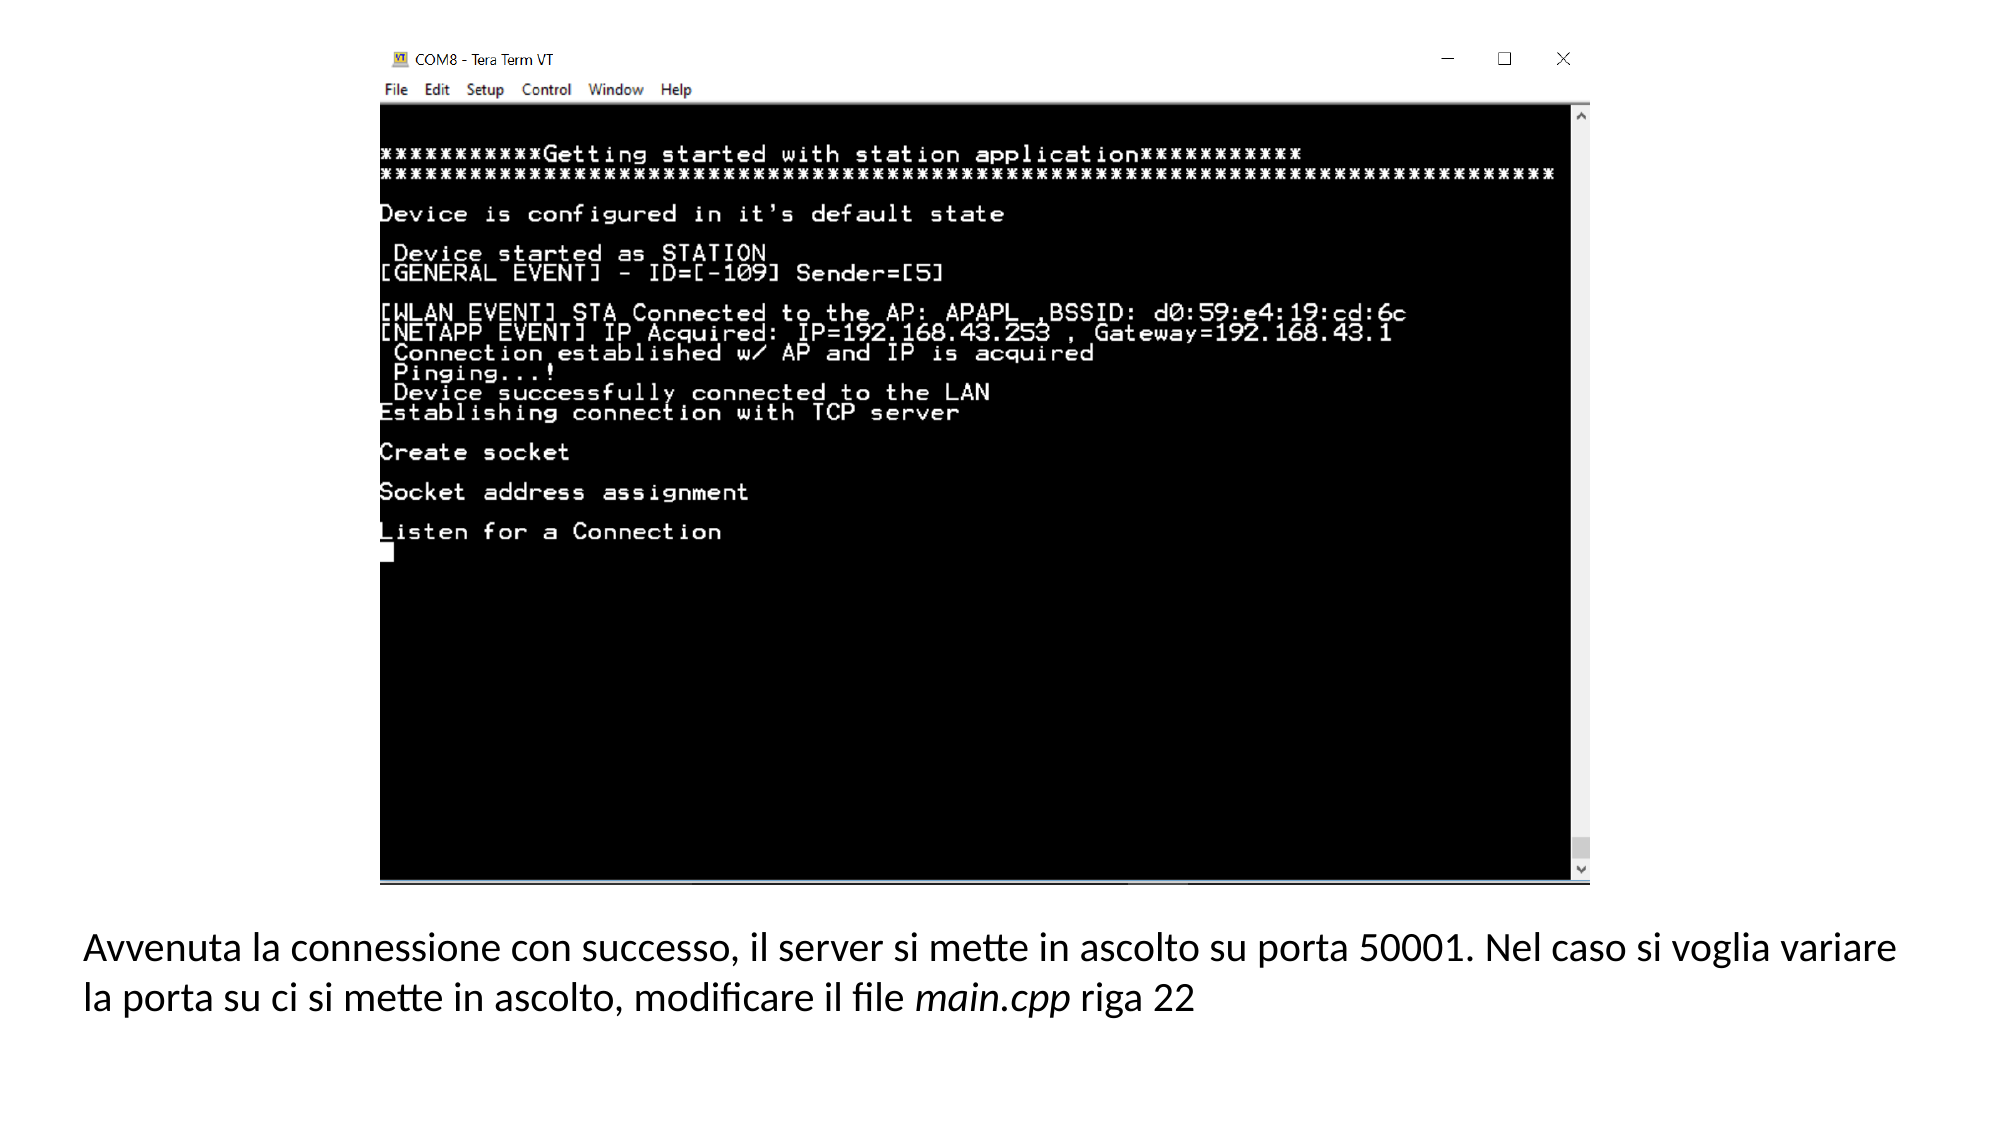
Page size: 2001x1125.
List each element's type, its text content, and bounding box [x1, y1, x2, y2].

picture [380, 43, 1590, 885]
text_box Avvenuta la connessione con successo, il server si mette in ascolto su porta 50001. Nel caso si voglia variare la porta su ci si mette in ascolto, modificare il file main.cpp riga 22 [68, 912, 1941, 1029]
